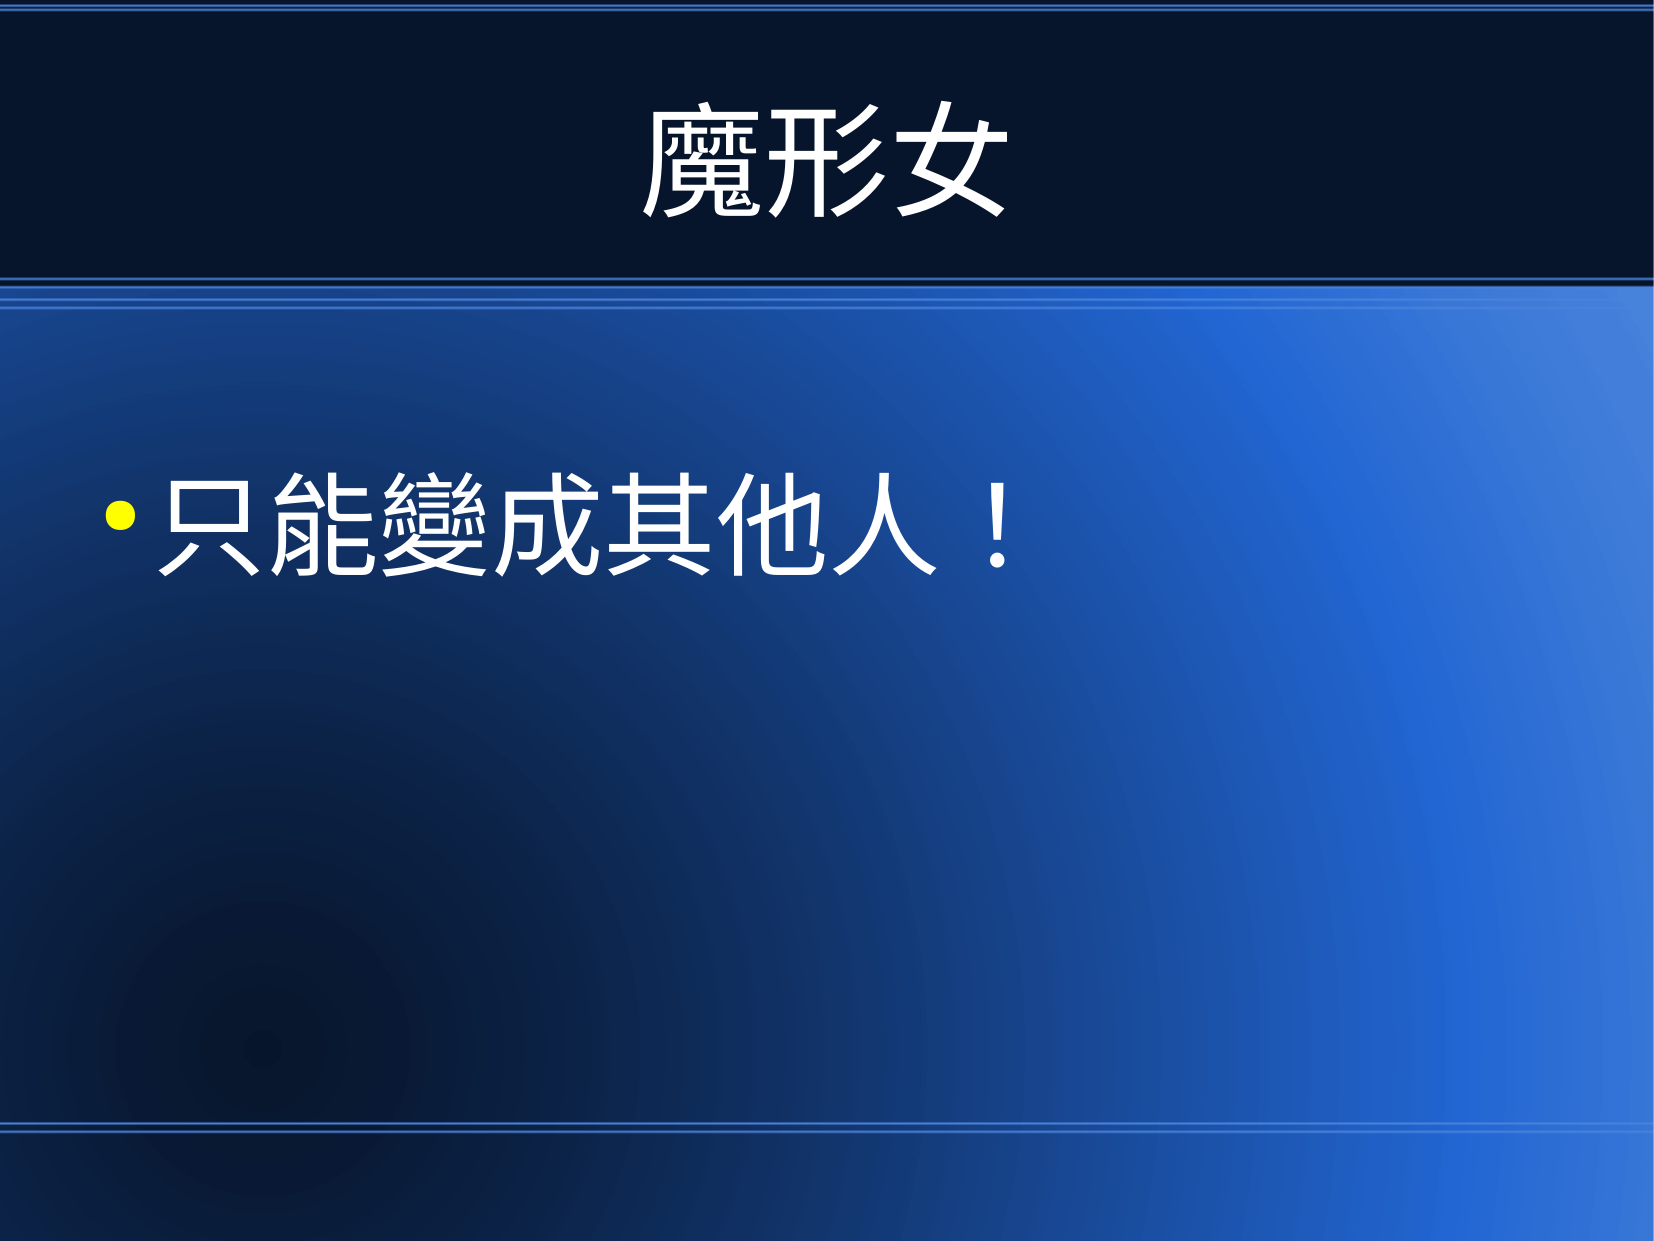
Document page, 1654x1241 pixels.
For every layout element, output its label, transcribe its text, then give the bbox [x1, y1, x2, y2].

title 魔形女 [82, 49, 1571, 257]
picture [0, 0, 1654, 1241]
list 只能變成其他人！ [82, 355, 1571, 1241]
